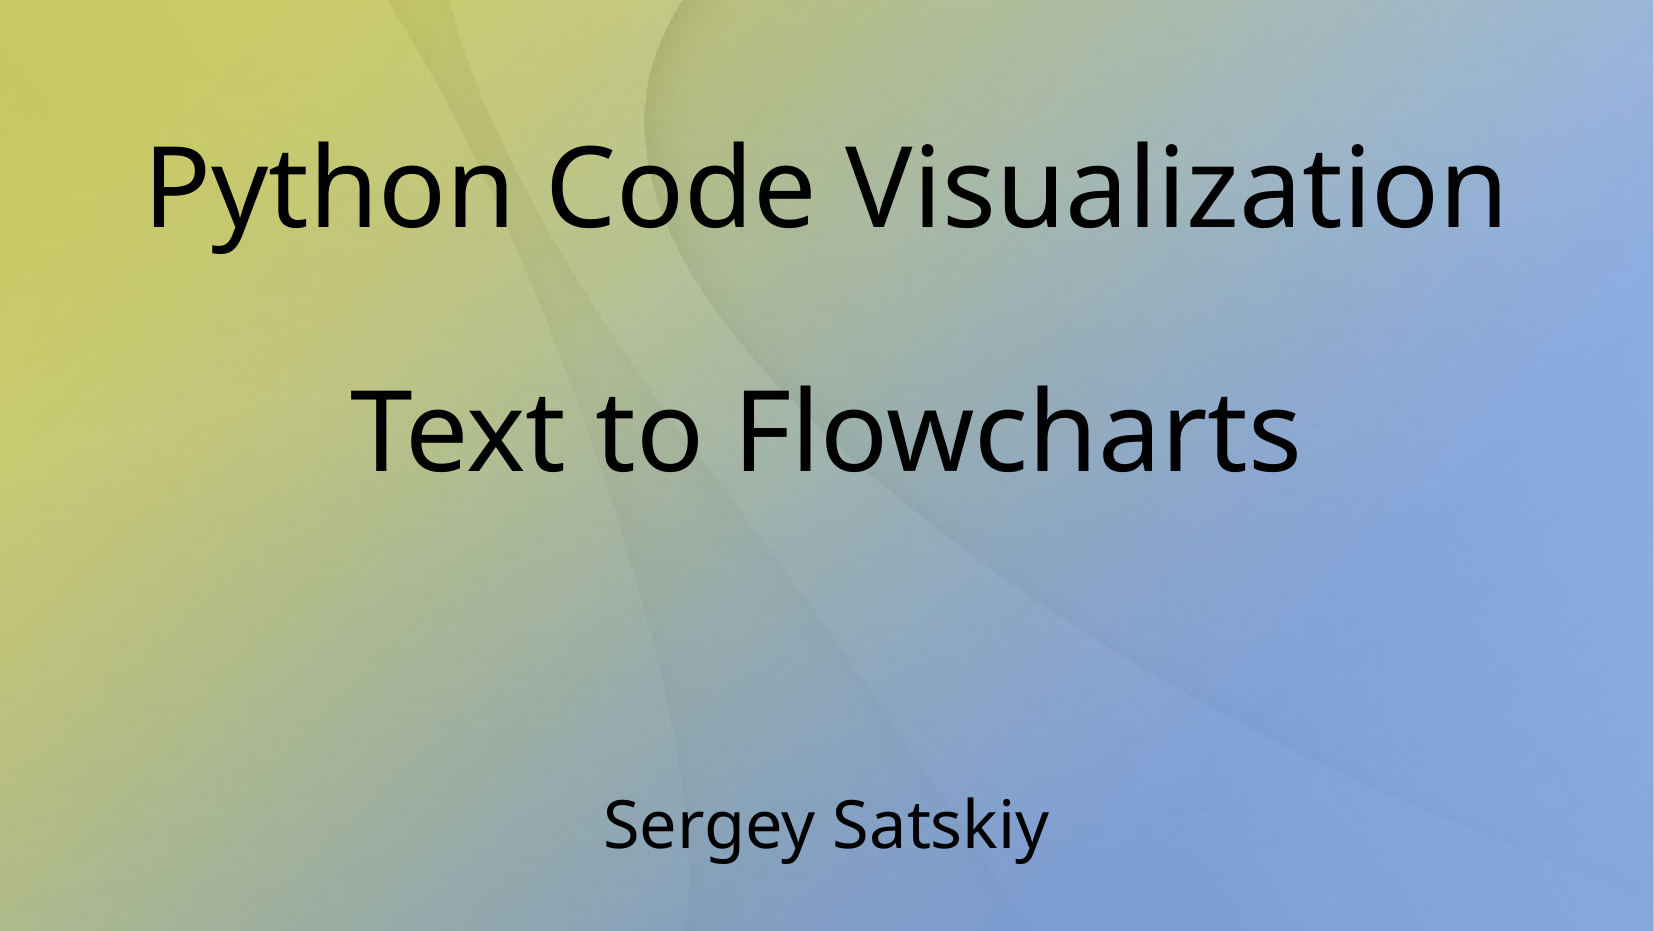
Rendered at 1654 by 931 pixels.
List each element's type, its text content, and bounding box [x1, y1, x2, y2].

picture [0, 0, 1654, 931]
subtitle Python Code Visualization Text to Flowcharts Sergey Satskiy [82, 93, 1571, 882]
